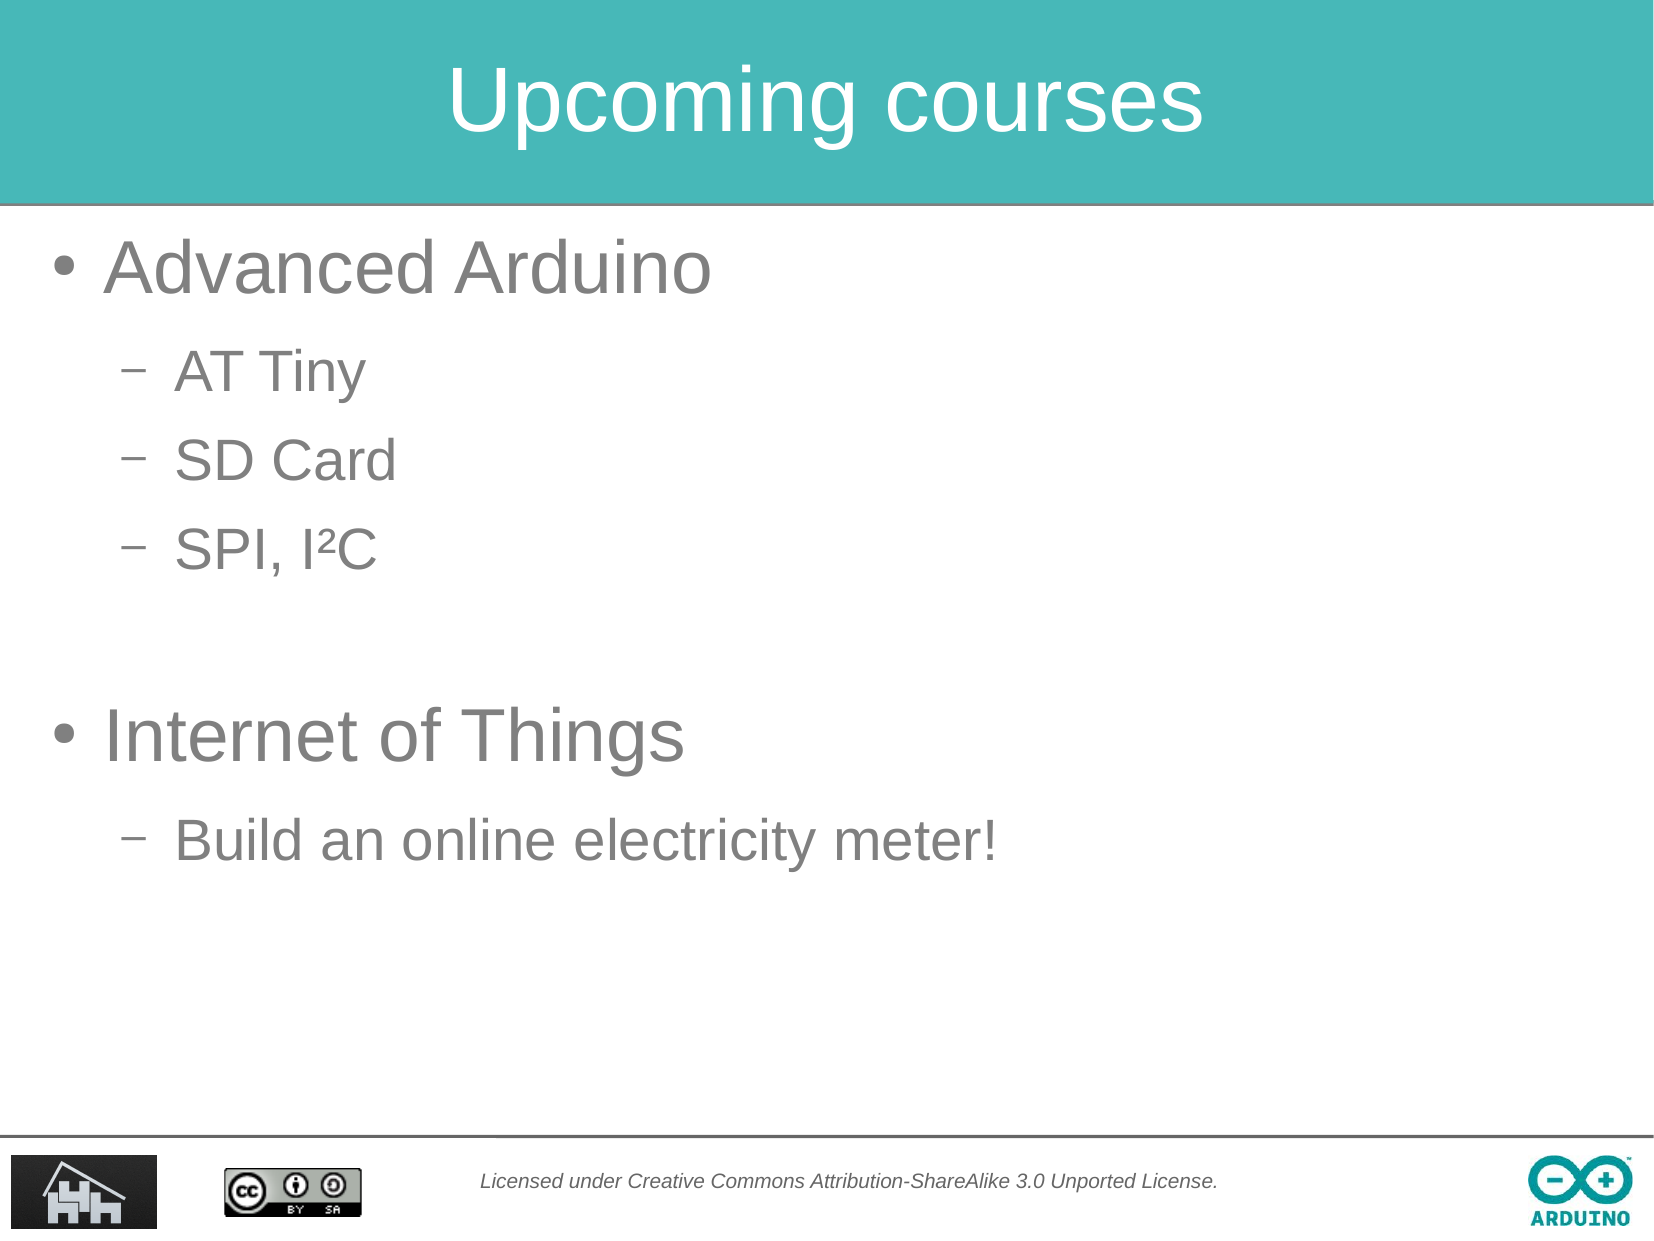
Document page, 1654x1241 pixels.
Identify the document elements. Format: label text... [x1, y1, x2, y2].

picture [11, 1155, 157, 1229]
list Advanced Arduino AT Tiny SD Card SPI, I²C Internet of Things Build an online electricity meter! [33, 225, 1642, 1123]
picture [1498, 1149, 1654, 1233]
picture [224, 1168, 362, 1217]
title Upcoming courses [0, 0, 1654, 204]
